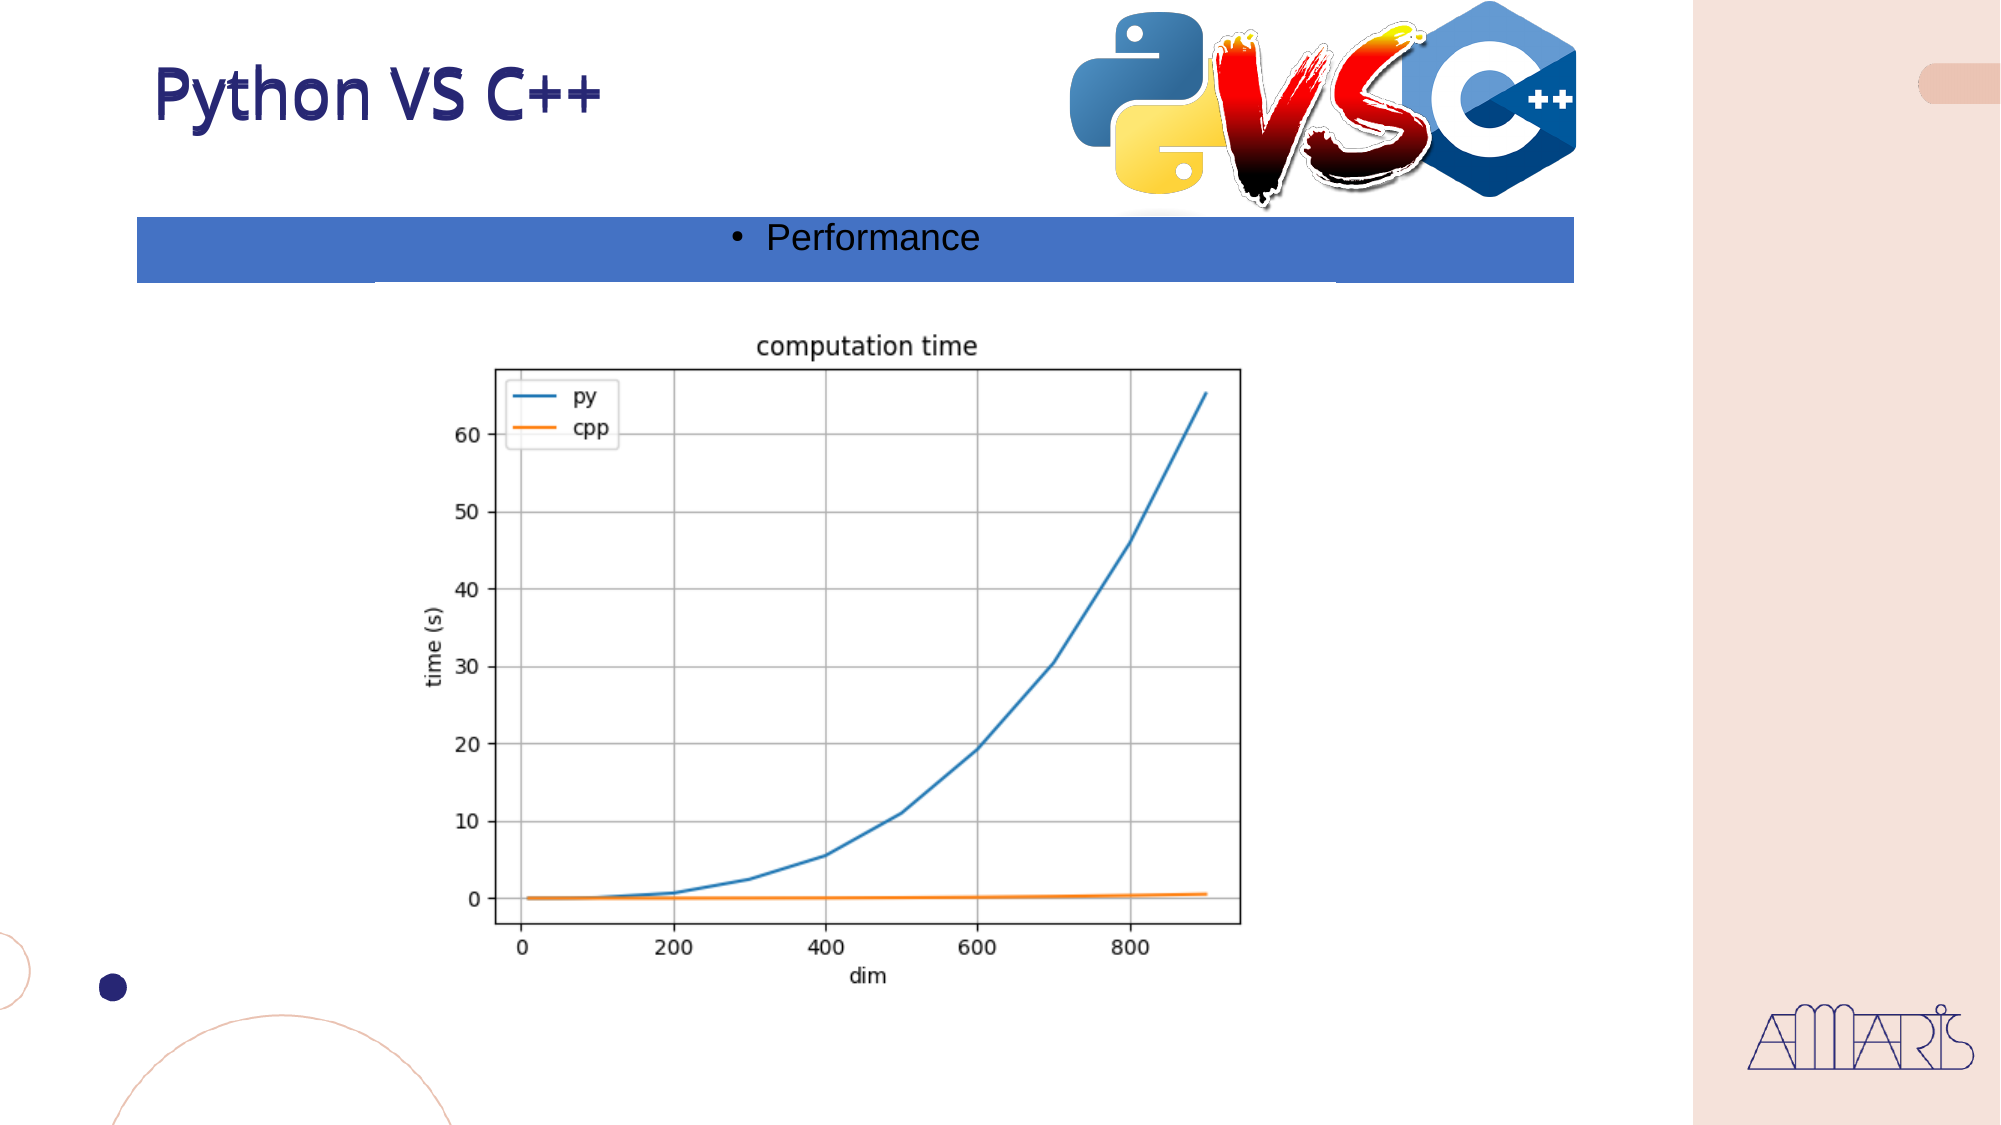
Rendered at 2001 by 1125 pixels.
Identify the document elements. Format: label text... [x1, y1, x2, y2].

picture [1069, 1, 1577, 50]
table_header Performance [137, 217, 1574, 278]
picture [1069, 143, 1577, 216]
picture [375, 282, 1336, 1003]
text_box Python VS C++ [137, 50, 1577, 139]
table_header Performance [137, 278, 1574, 283]
text_box Python VS C++ [137, 139, 1577, 143]
